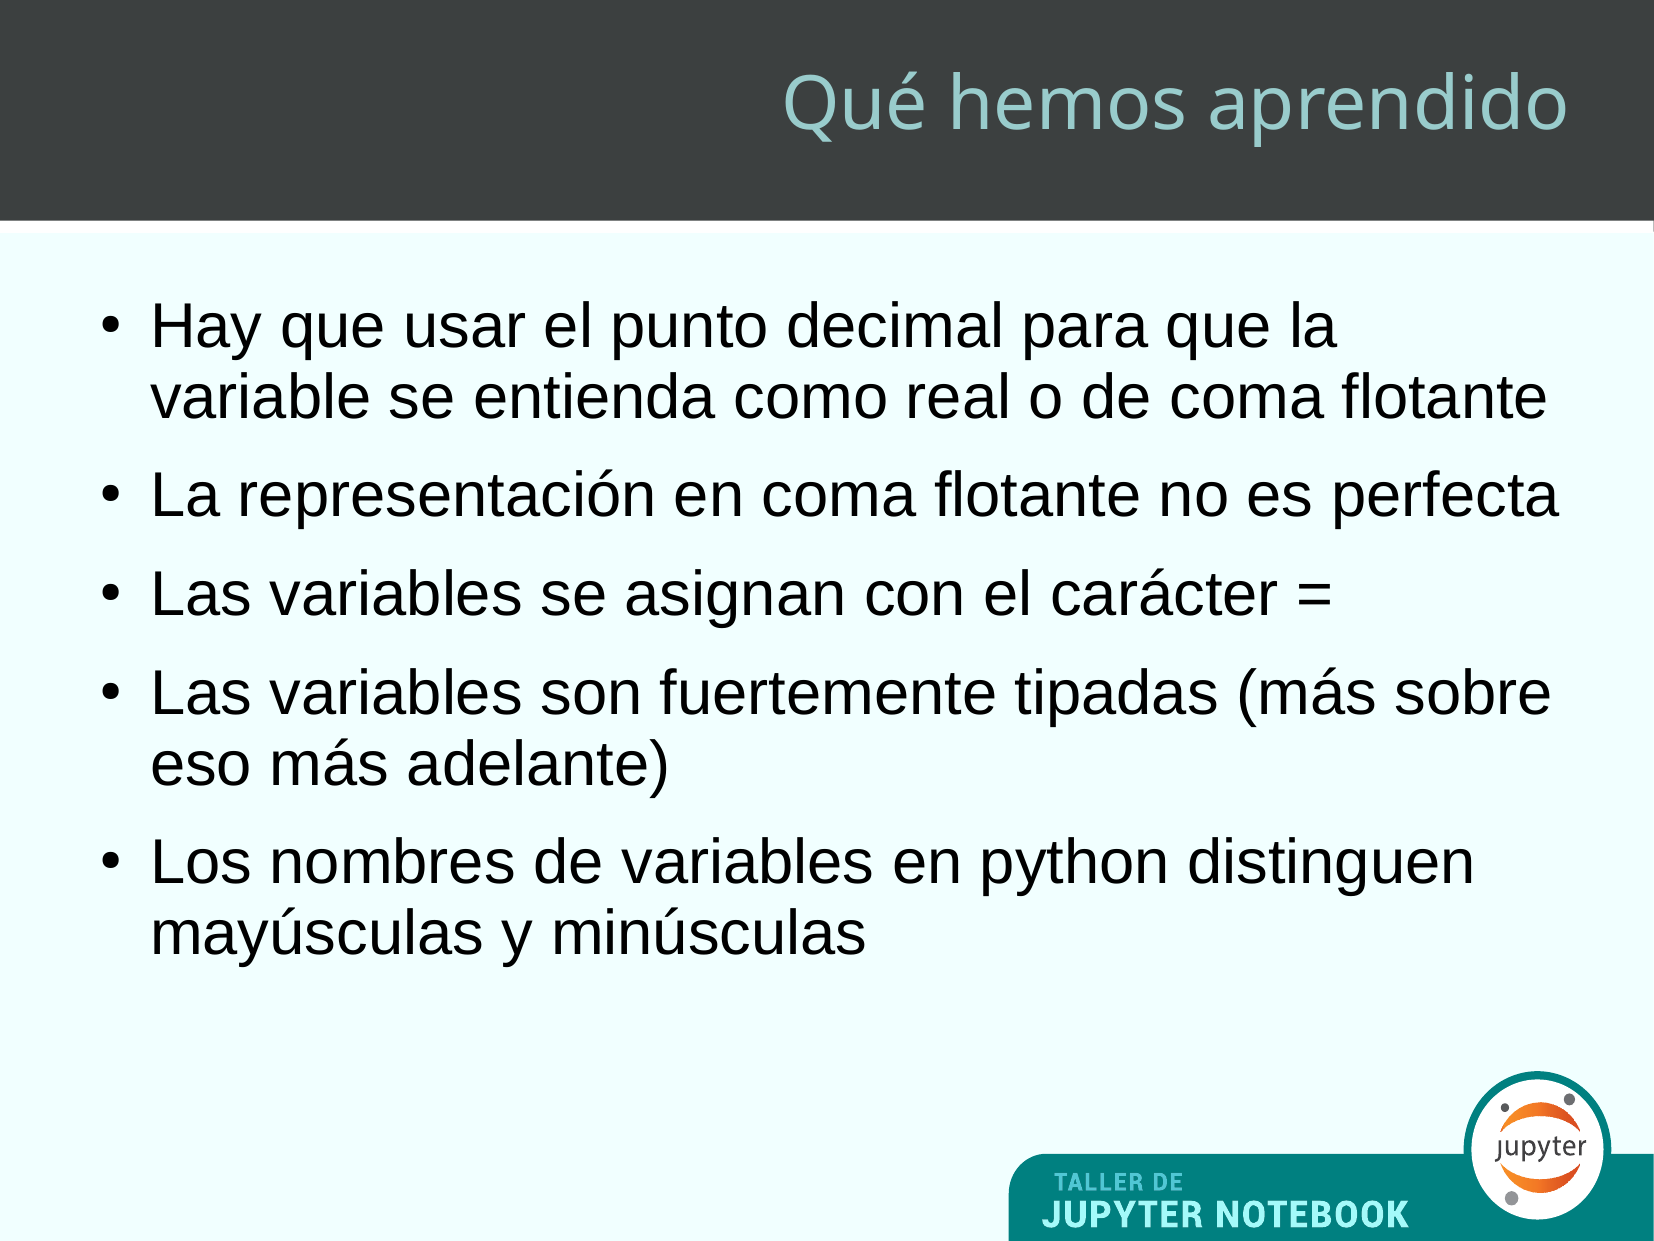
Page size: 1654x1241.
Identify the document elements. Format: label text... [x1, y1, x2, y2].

title Qué hemos aprendido [82, 49, 1571, 257]
list Hay que usar el punto decimal para que la variable se entienda como real o de coma flotante La representación en coma flotante no es perfecta Las variables se asignan con el carácter = Las variables son fuertemente tipadas (más sobre eso más adelante) Los nombres de variables en python distinguen mayúsculas y minúsculas [82, 290, 1571, 1010]
